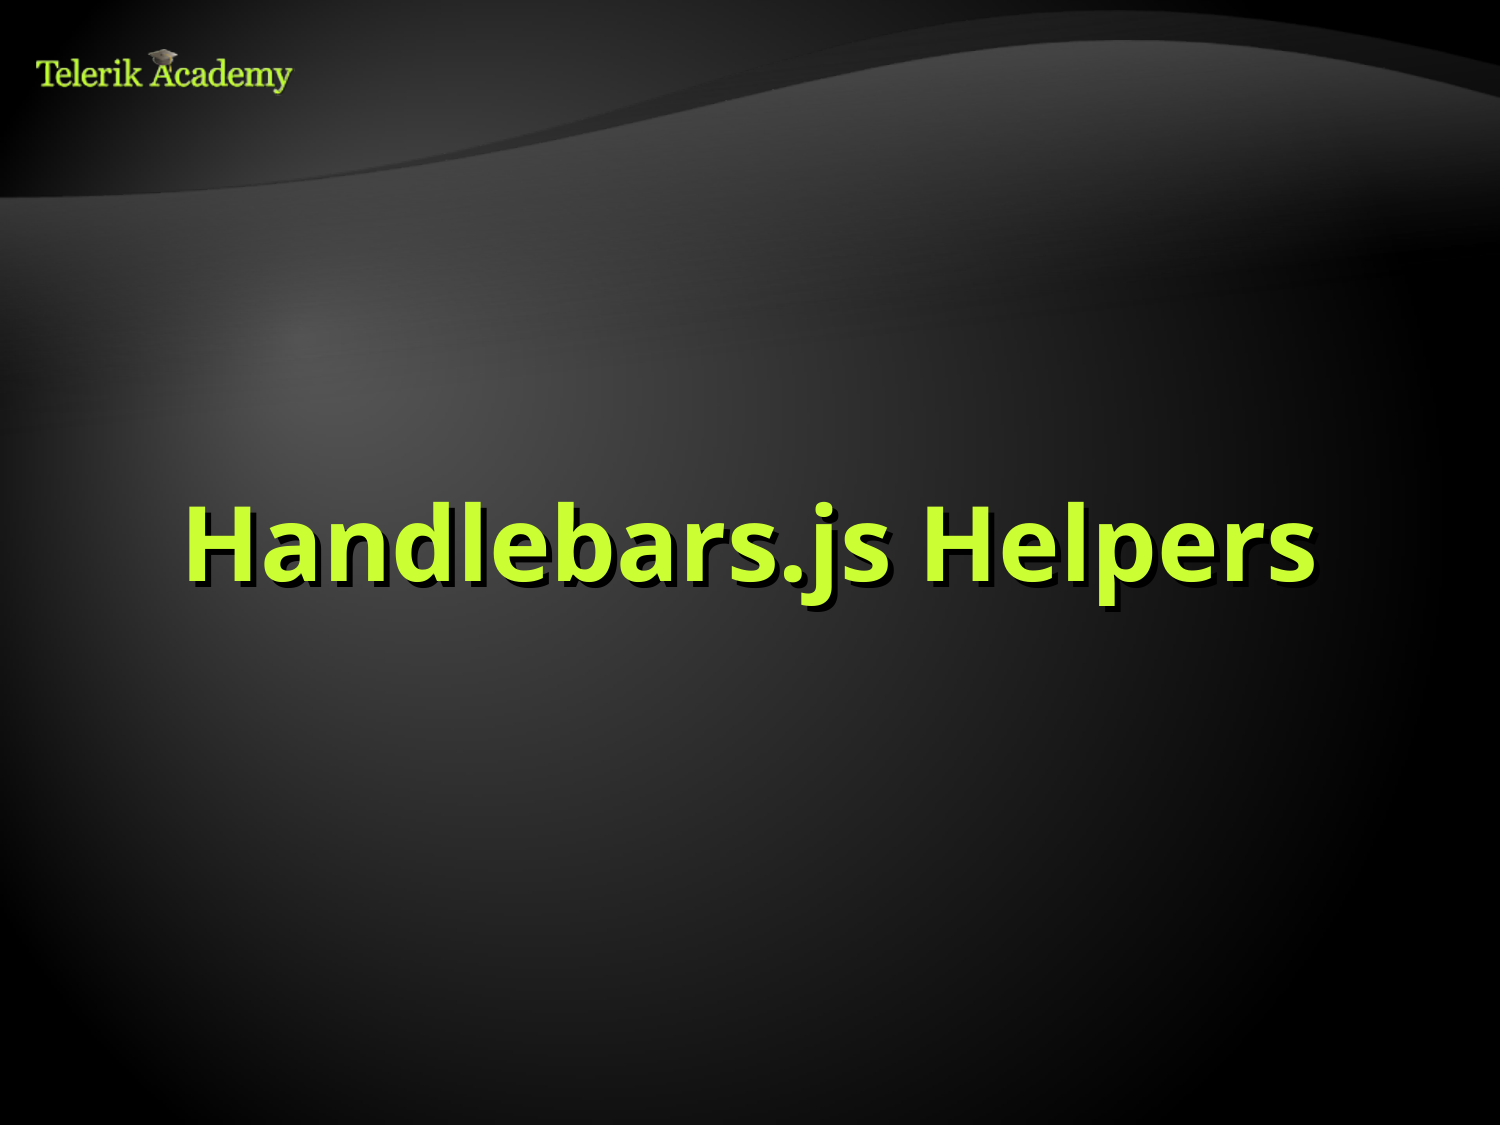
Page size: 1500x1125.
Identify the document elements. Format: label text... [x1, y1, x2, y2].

title Handlebars.js Helpers [99, 485, 1400, 599]
